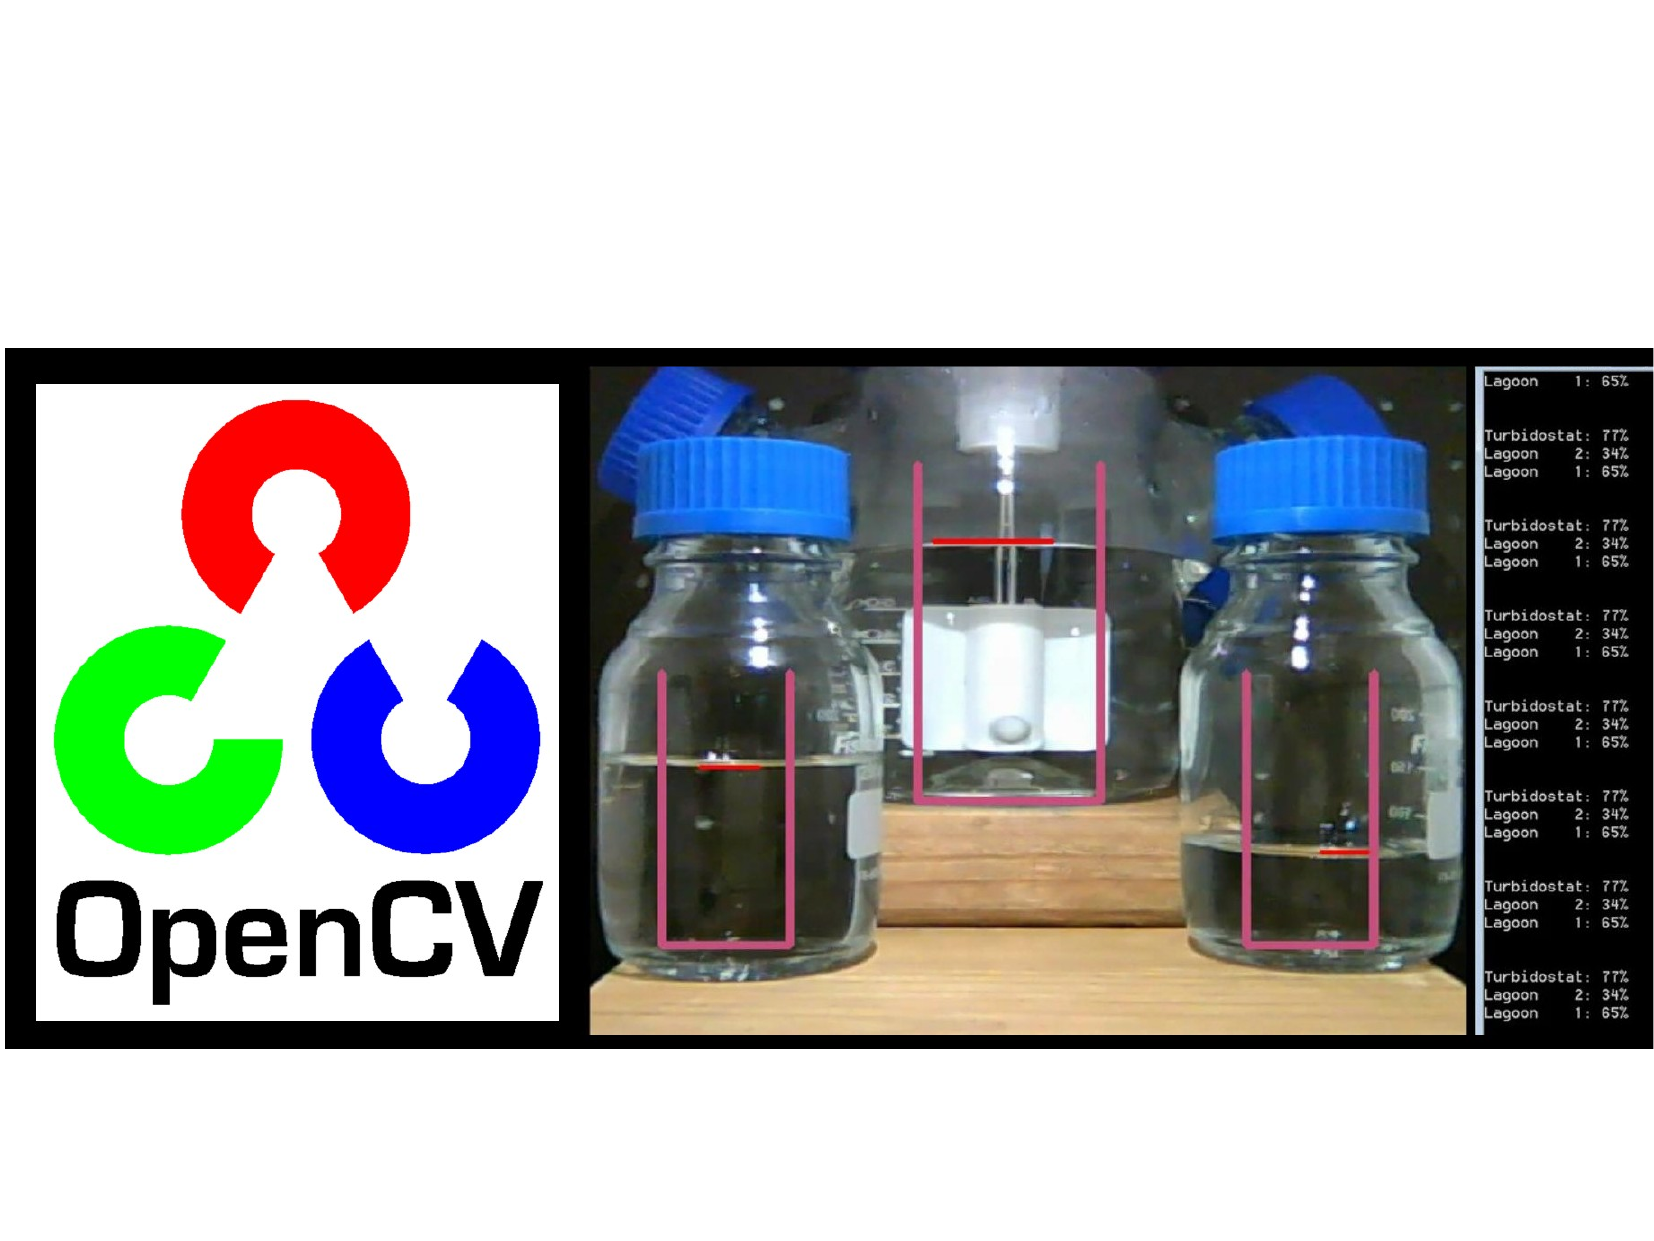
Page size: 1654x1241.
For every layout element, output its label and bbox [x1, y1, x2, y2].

picture [5, 348, 1654, 1049]
